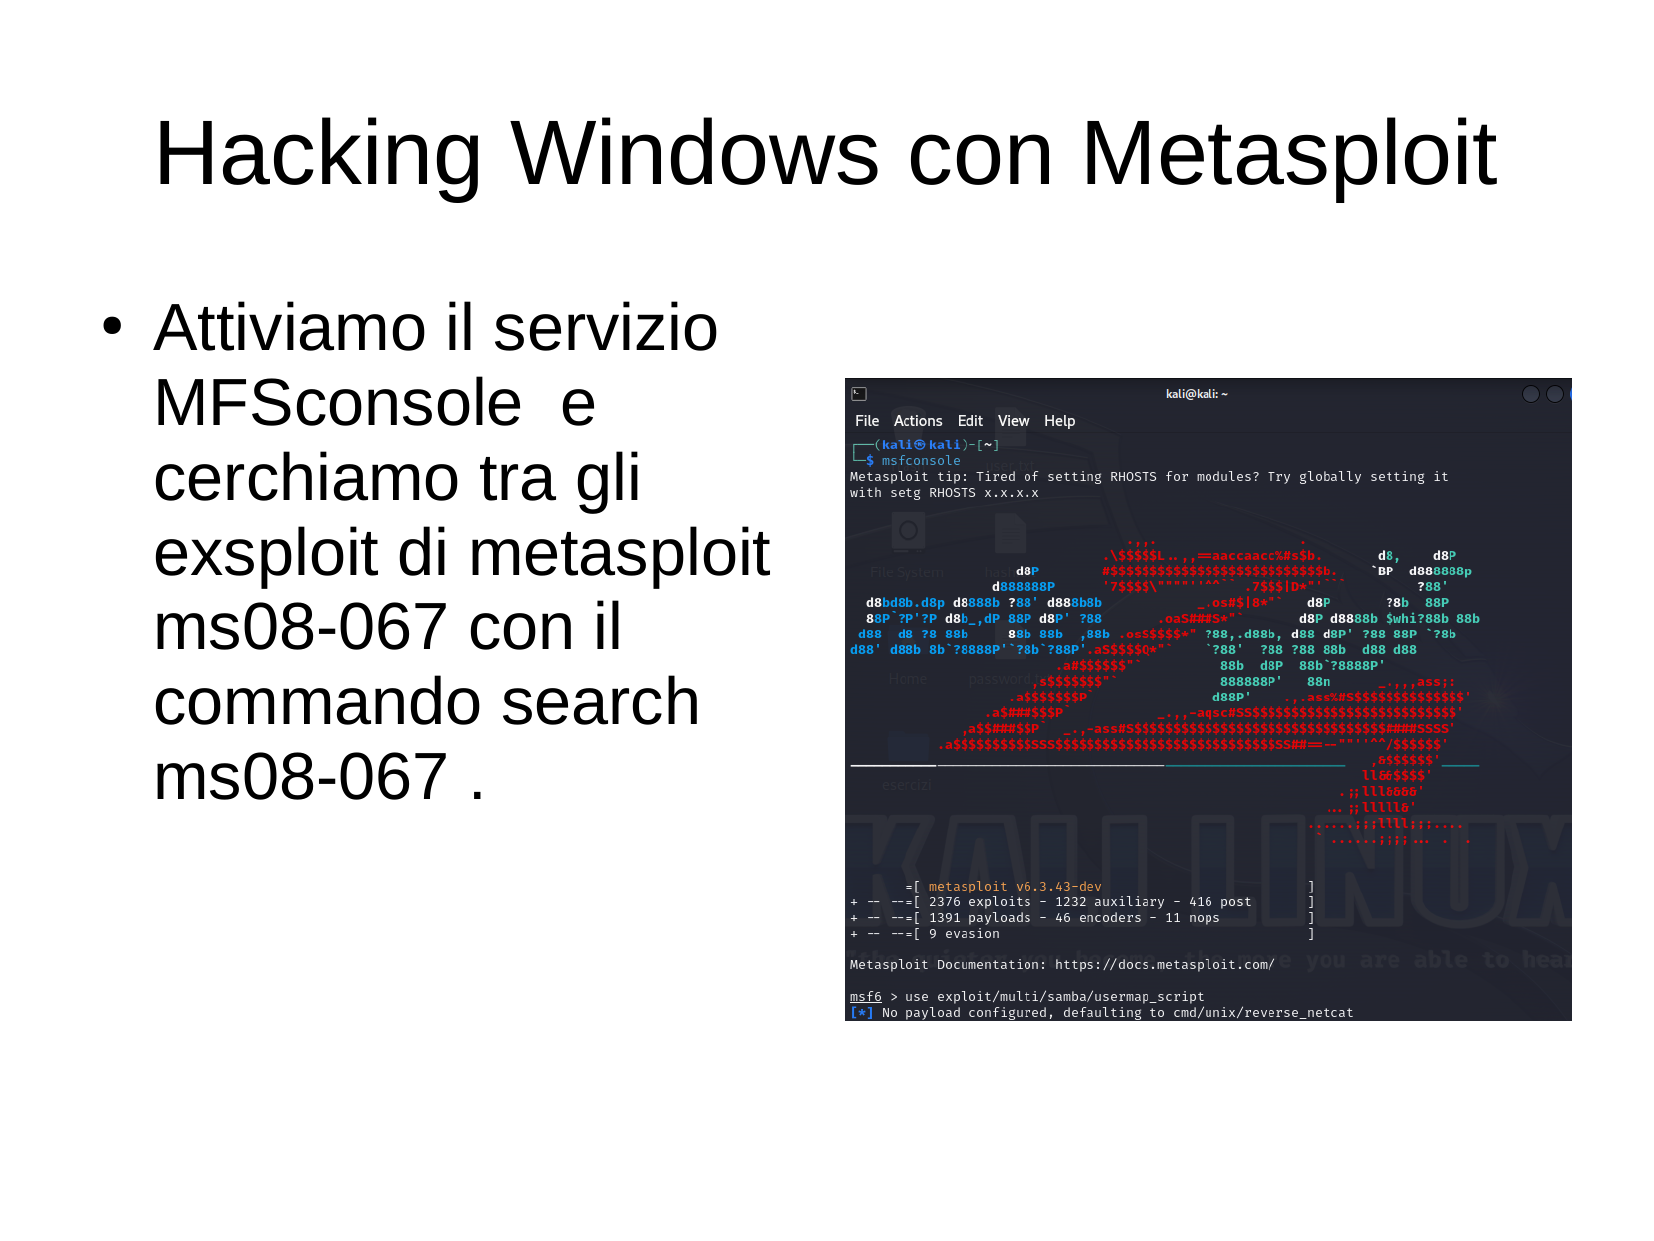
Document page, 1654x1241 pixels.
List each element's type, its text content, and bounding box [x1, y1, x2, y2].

picture [845, 378, 1572, 1021]
list Attiviamo il servizio MFSconsole e cerchiamo tra gli exsploit di metasploit ms08-067 con il commando search ms08-067 . [82, 290, 809, 1109]
title Hacking Windows con Metasploit [82, 49, 1571, 257]
